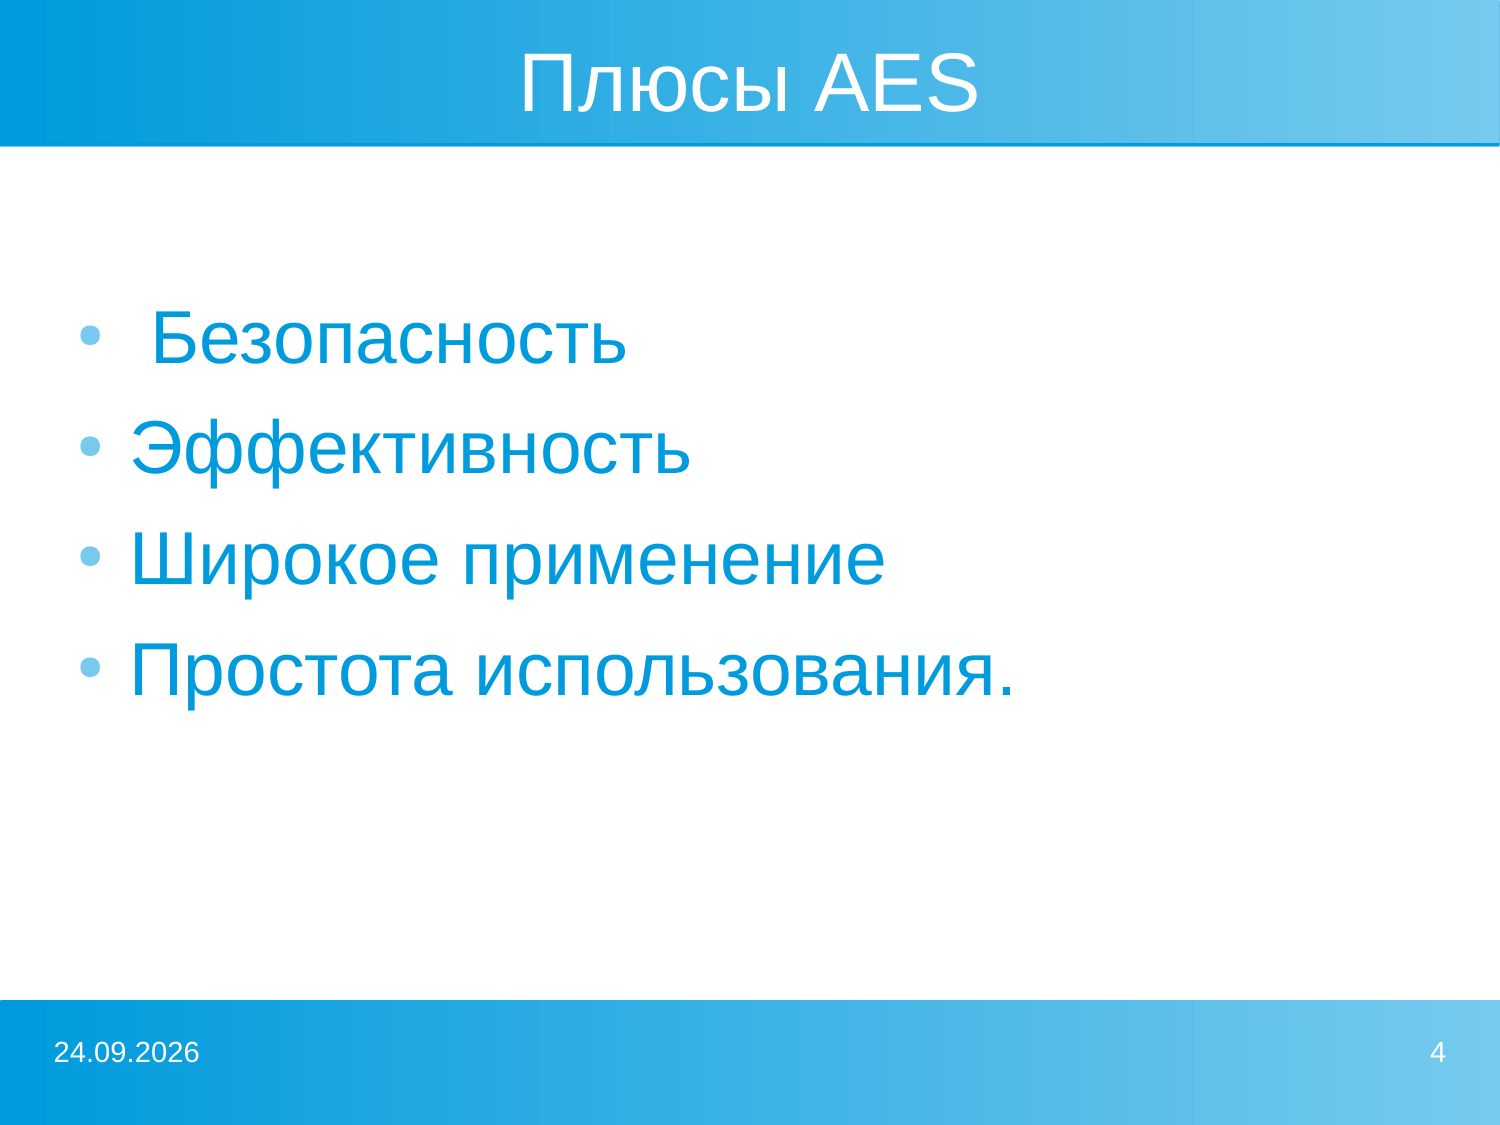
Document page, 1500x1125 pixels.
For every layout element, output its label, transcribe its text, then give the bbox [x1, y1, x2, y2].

list Безопасность Эффективность Широкое применение Простота использования. [59, 201, 1452, 916]
title Плюсы AES [53, 35, 1447, 131]
